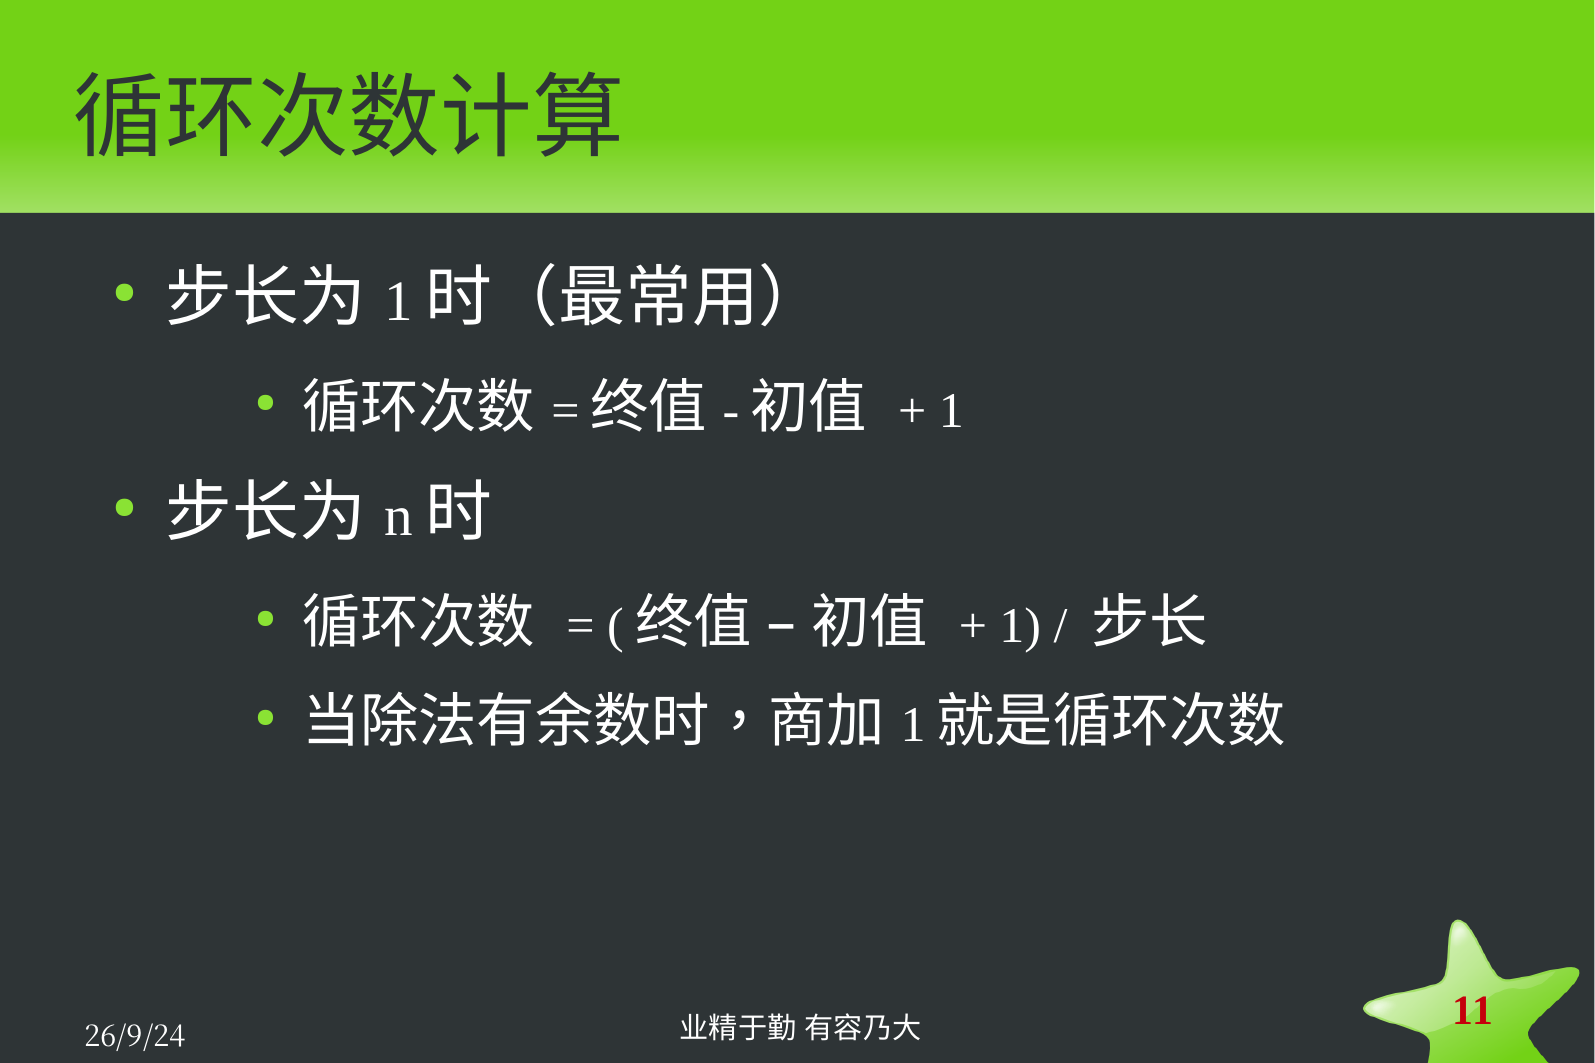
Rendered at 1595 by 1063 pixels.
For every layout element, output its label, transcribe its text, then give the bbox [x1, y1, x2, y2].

title 循环次数计算 [74, 25, 1510, 203]
list 步长为1时（最常用） 循环次数=终值-初值 + 1 步长为n时 循环次数 = (终值 – 初值 + 1) / 步长 当除法有余数时，商加1就是循环次数 [79, 248, 1515, 951]
picture [0, 0, 1595, 1063]
